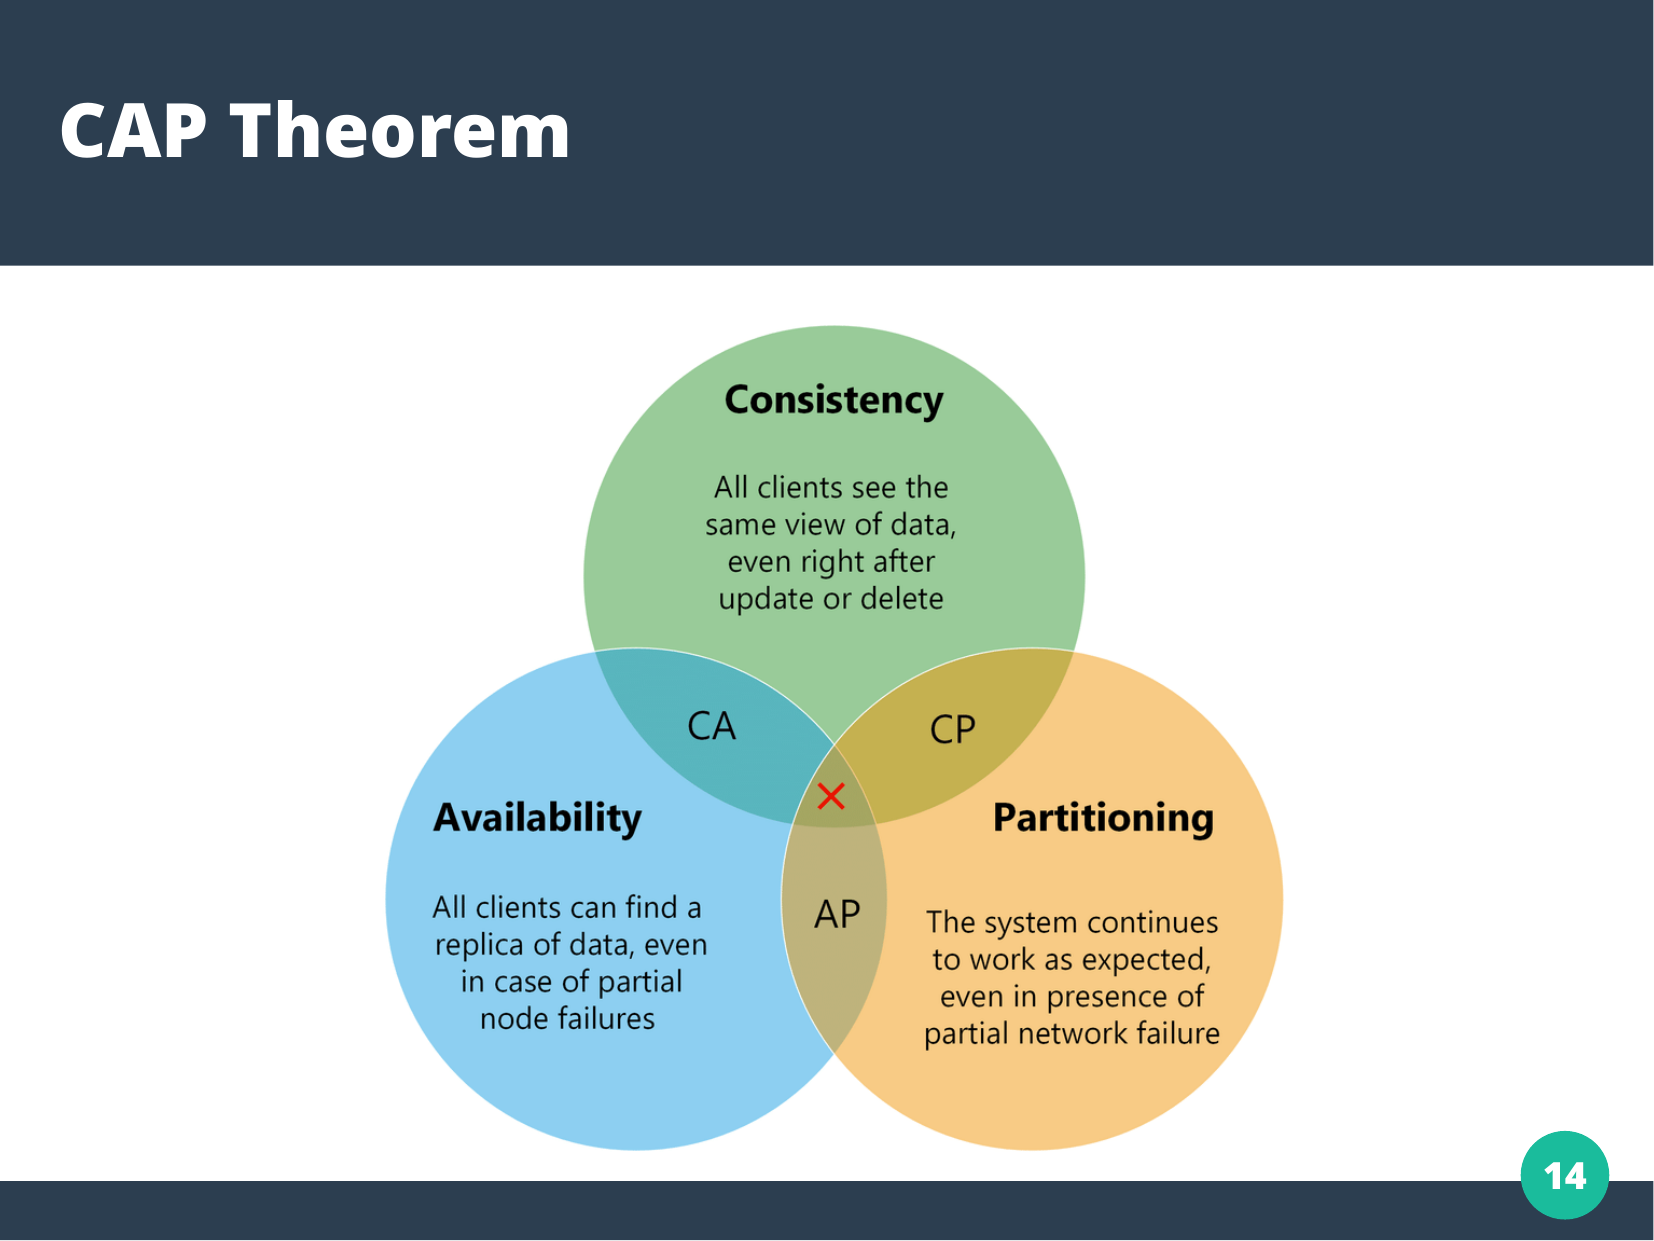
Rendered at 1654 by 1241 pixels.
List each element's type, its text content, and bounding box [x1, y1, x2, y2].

picture [369, 324, 1285, 1152]
title CAP Theorem [59, 49, 1595, 207]
